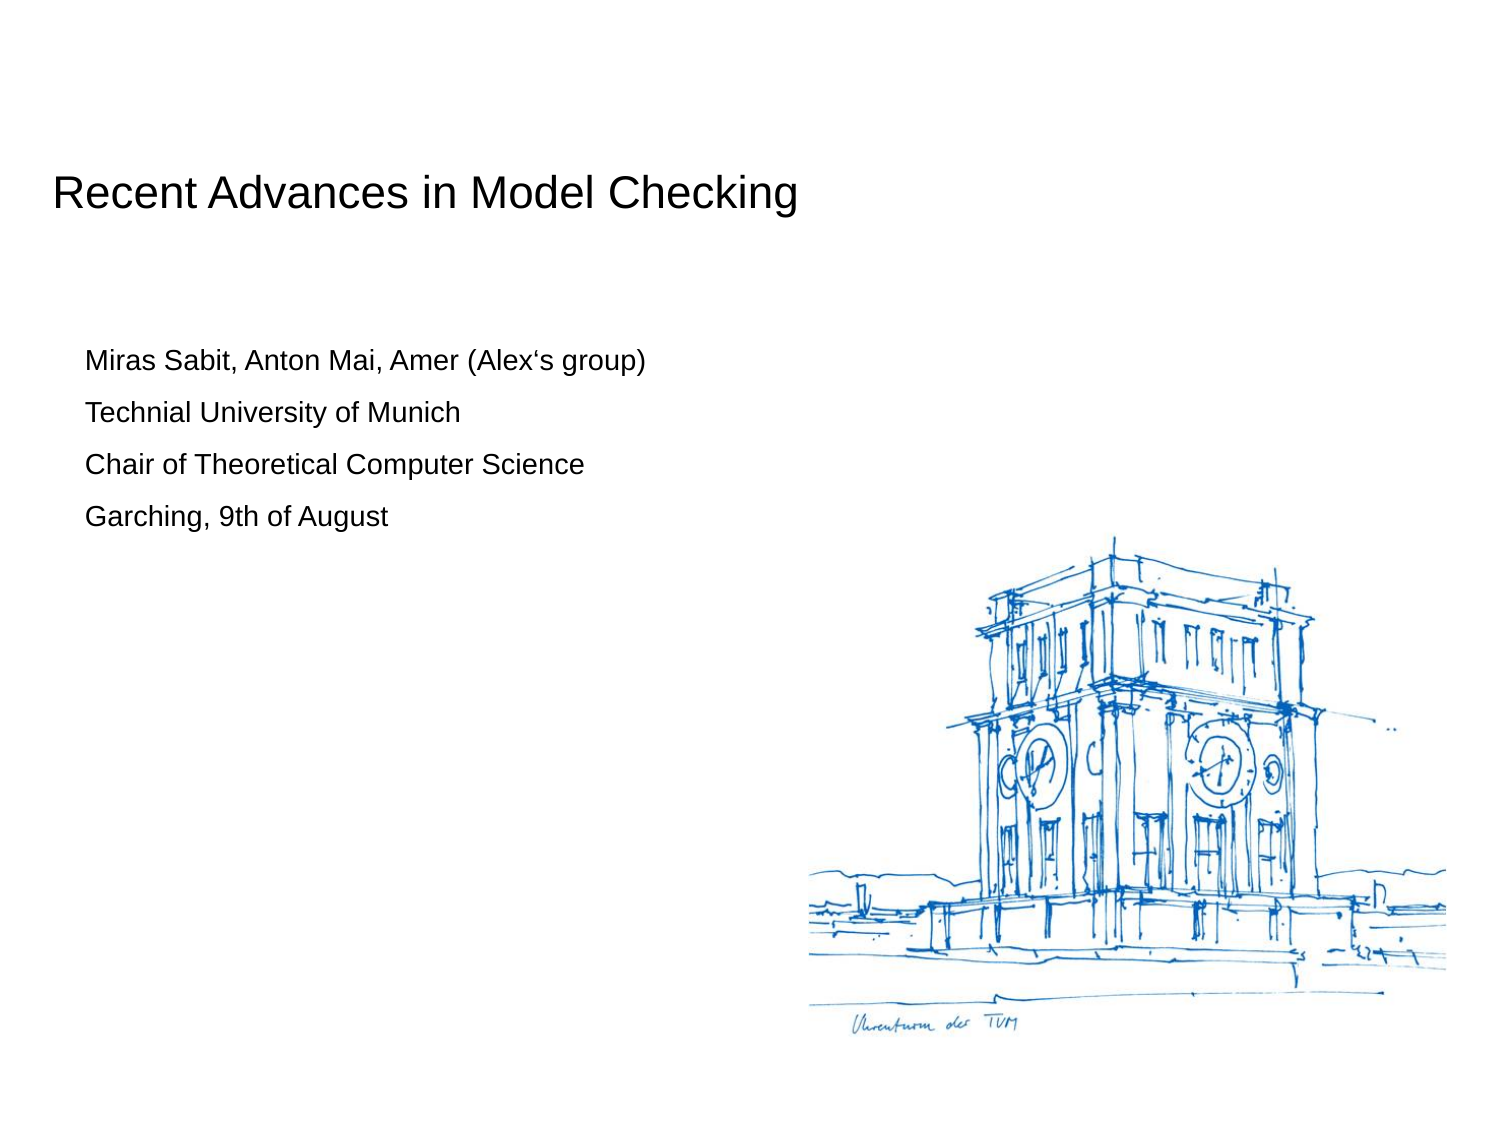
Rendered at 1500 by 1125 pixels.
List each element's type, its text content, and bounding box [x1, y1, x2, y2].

list Miras Sabit, Anton Mai, Amer (Alex‘s group) Technial University of Munich Chair of Theoretical Computer Science Garching, 9th of August [52, 324, 1449, 534]
title Recent Advances in Model Checking [52, 163, 1449, 231]
picture [808, 500, 1447, 1058]
